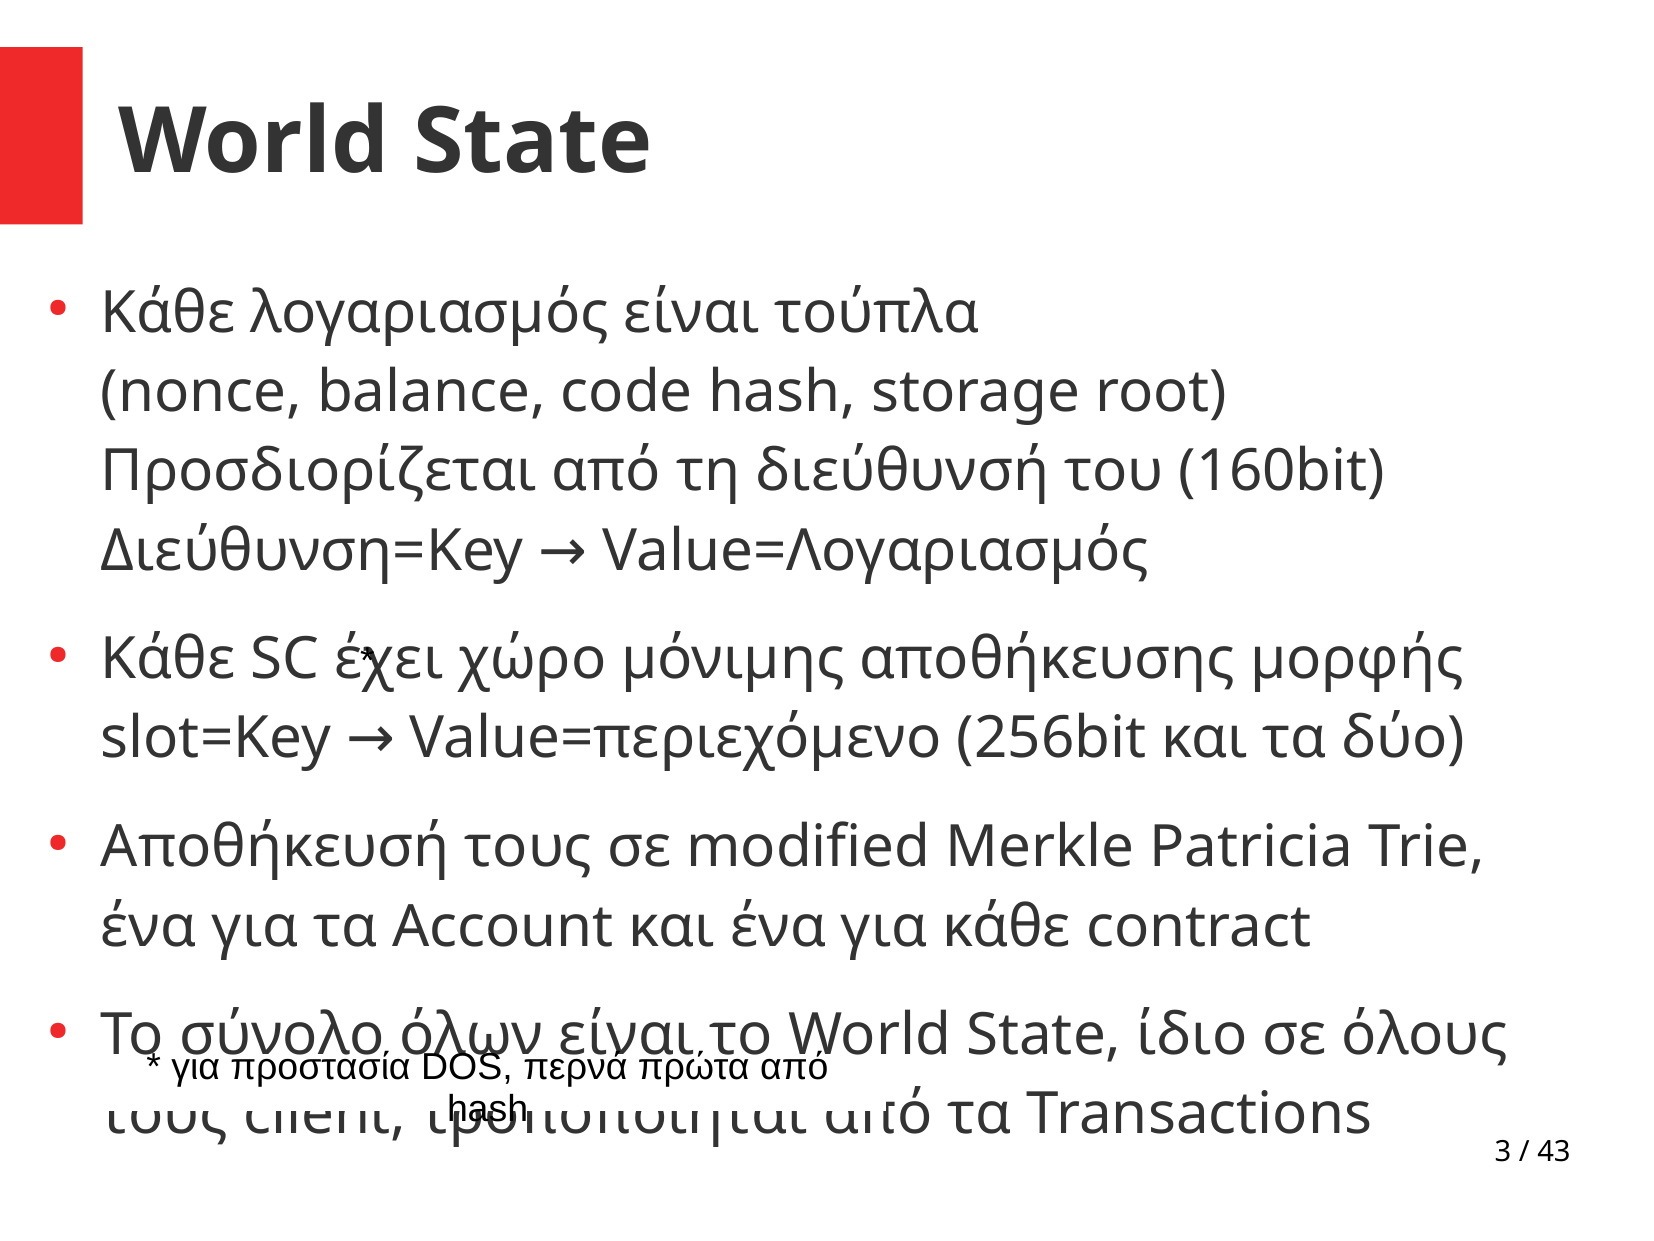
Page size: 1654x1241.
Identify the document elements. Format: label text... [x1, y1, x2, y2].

list Κάθε λογαριασμός είναι τούπλα (nonce, balance, code hash, storage root) Προσδιορίζεται από τη διεύθυνσή του (160bit) Διεύθυνση=Key → Value=Λογαριασμός Κάθε SC έχει χώρο μόνιμης αποθήκευσης μορφής slot=Key → Value=περιεχόμενο (256bit και τα δύο) Αποθήκευσή τους σε modified Merkle Patricia Trie, ένα για τα Account και ένα για κάθε contract Το σύνολο όλων είναι το World State, ίδιο σε όλους τους client, τροποποιήται από τα Transactions [30, 270, 1621, 1066]
text_box * [60, 600, 676, 721]
title World State [118, 33, 1571, 241]
text_box * για προστασία DOS, περνά πρώτα από hash [90, 1065, 886, 1111]
